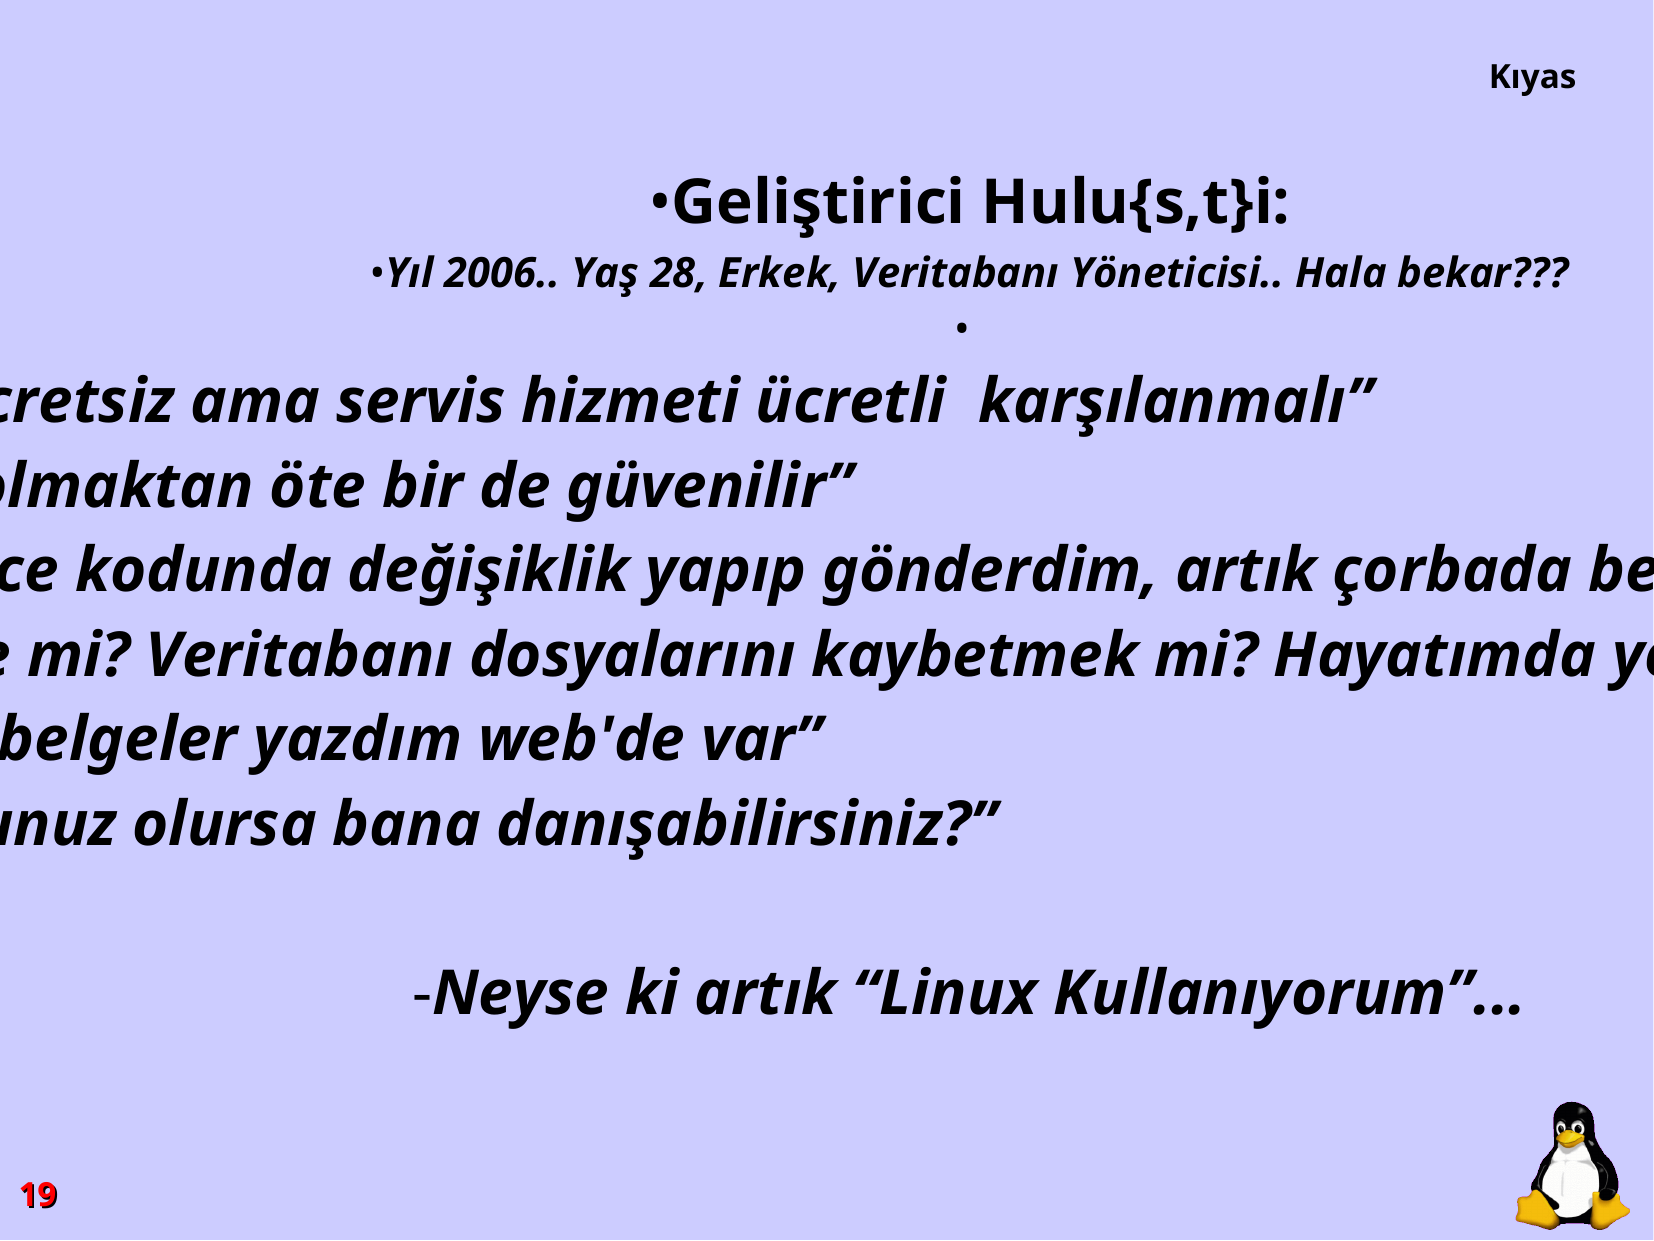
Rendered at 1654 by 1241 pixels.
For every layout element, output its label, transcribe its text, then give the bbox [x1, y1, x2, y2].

text_box Kıyas [1473, 45, 1592, 106]
picture [1504, 1086, 1654, 1241]
text_box Geliştirici Hulu{s,t}i: Yıl 2006.. Yaş 28, Erkek, Veritabanı Yöneticisi.. Hala bekar??? “Ürün ücretsiz ama servis hizmeti ücretli karşılanmalı” “Esnek olmaktan öte bir de güvenilir” “2 yıl önce kodunda değişiklik yapıp gönderdim, artık çorbada benim de tuzum var.” “Kitleme mi? Veritabanı dosyalarını kaybetmek mi? Hayatımda yok bunlar.” “Türkçe belgeler yazdım web'de var” “Bir sorunuz olursa bana danışabilirsiniz?” Neyse ki artık “Linux Kullanıyorum”... [0, 150, 1654, 1041]
